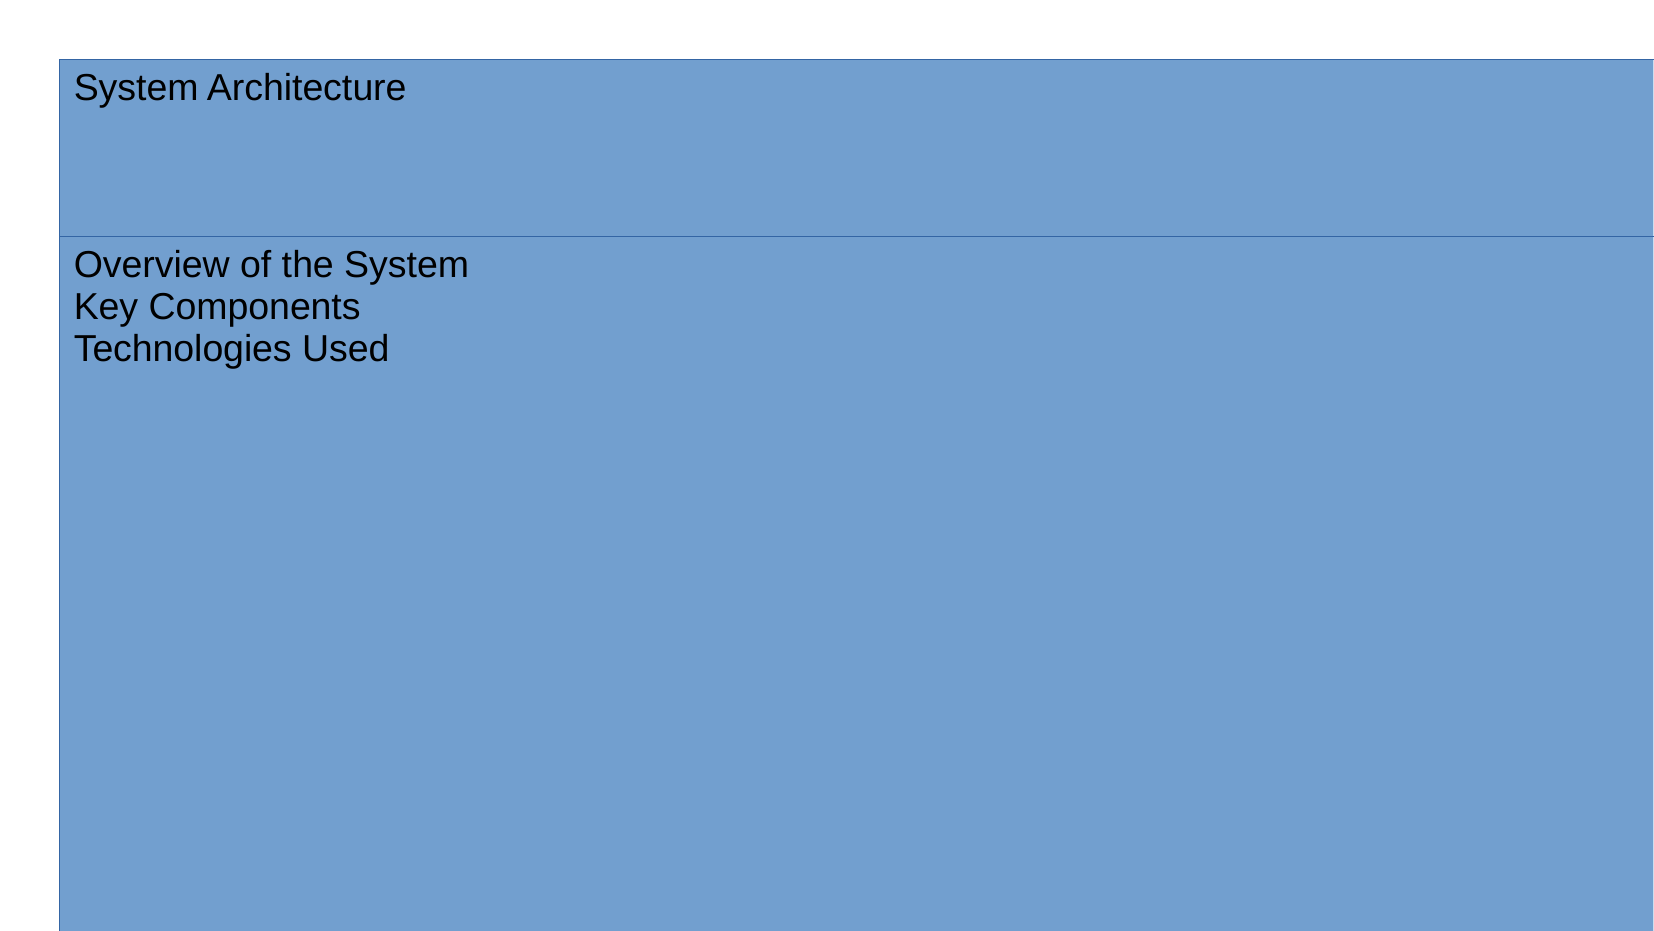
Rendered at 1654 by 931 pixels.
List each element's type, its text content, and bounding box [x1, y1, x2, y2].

text_box System Architecture [59, 59, 1654, 236]
text_box Overview of the System Key Components Technologies Used [59, 236, 1654, 931]
